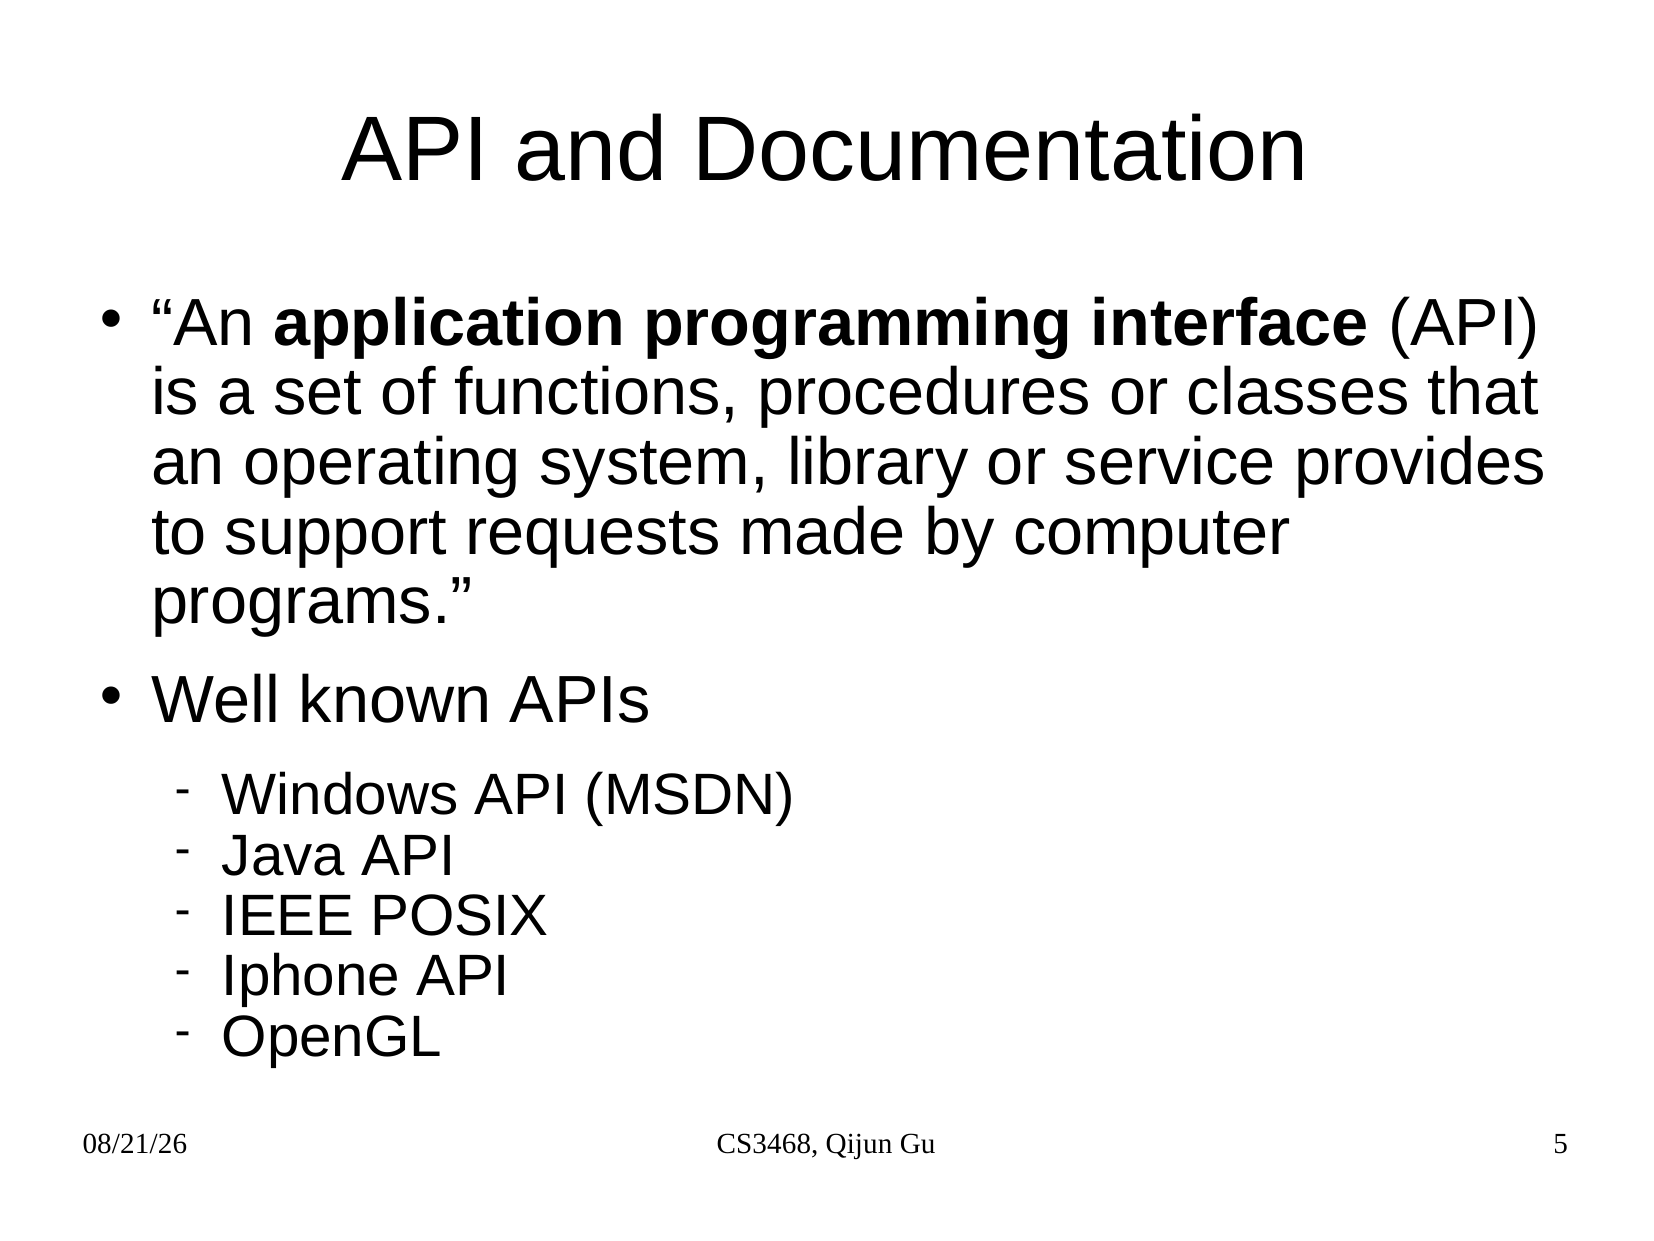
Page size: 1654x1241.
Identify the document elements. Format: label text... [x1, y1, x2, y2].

title API and Documentation [82, 56, 1569, 248]
list “An application programming interface (API) is a set of functions, procedures or classes that an operating system, library or service provides to support requests made by computer programs.” Well known APIs Windows API (MSDN) Java API IEEE POSIX Iphone API OpenGL [82, 290, 1569, 1124]
